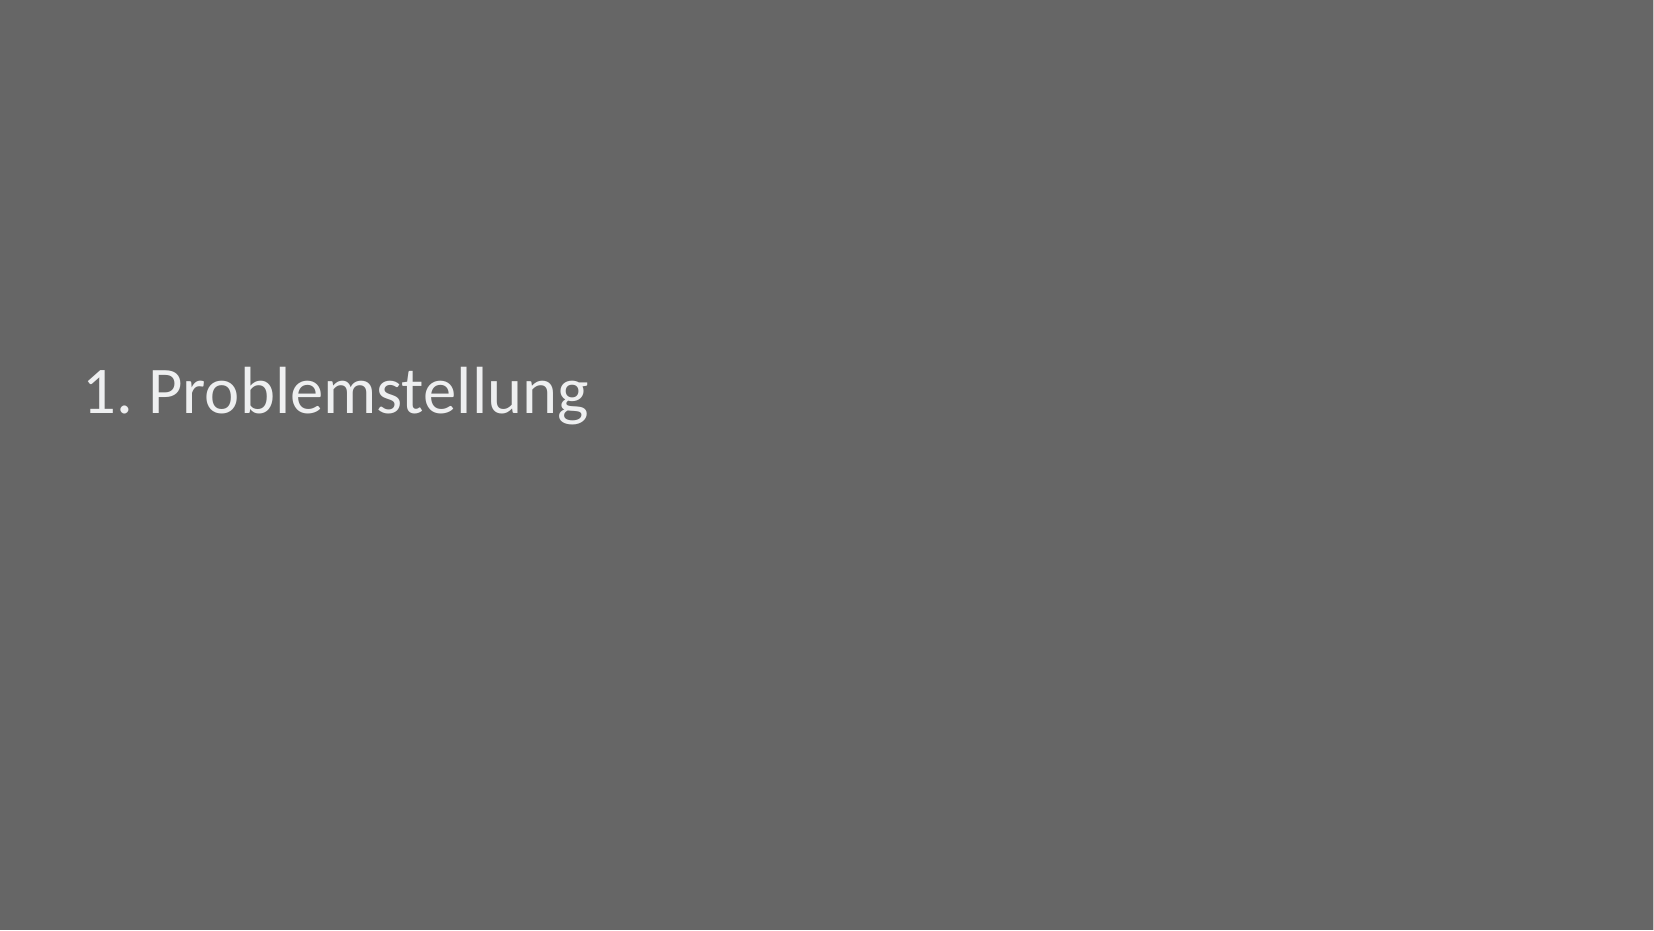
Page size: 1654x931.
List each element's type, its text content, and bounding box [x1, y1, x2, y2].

subtitle 1. Problemstellung [82, 37, 1571, 758]
